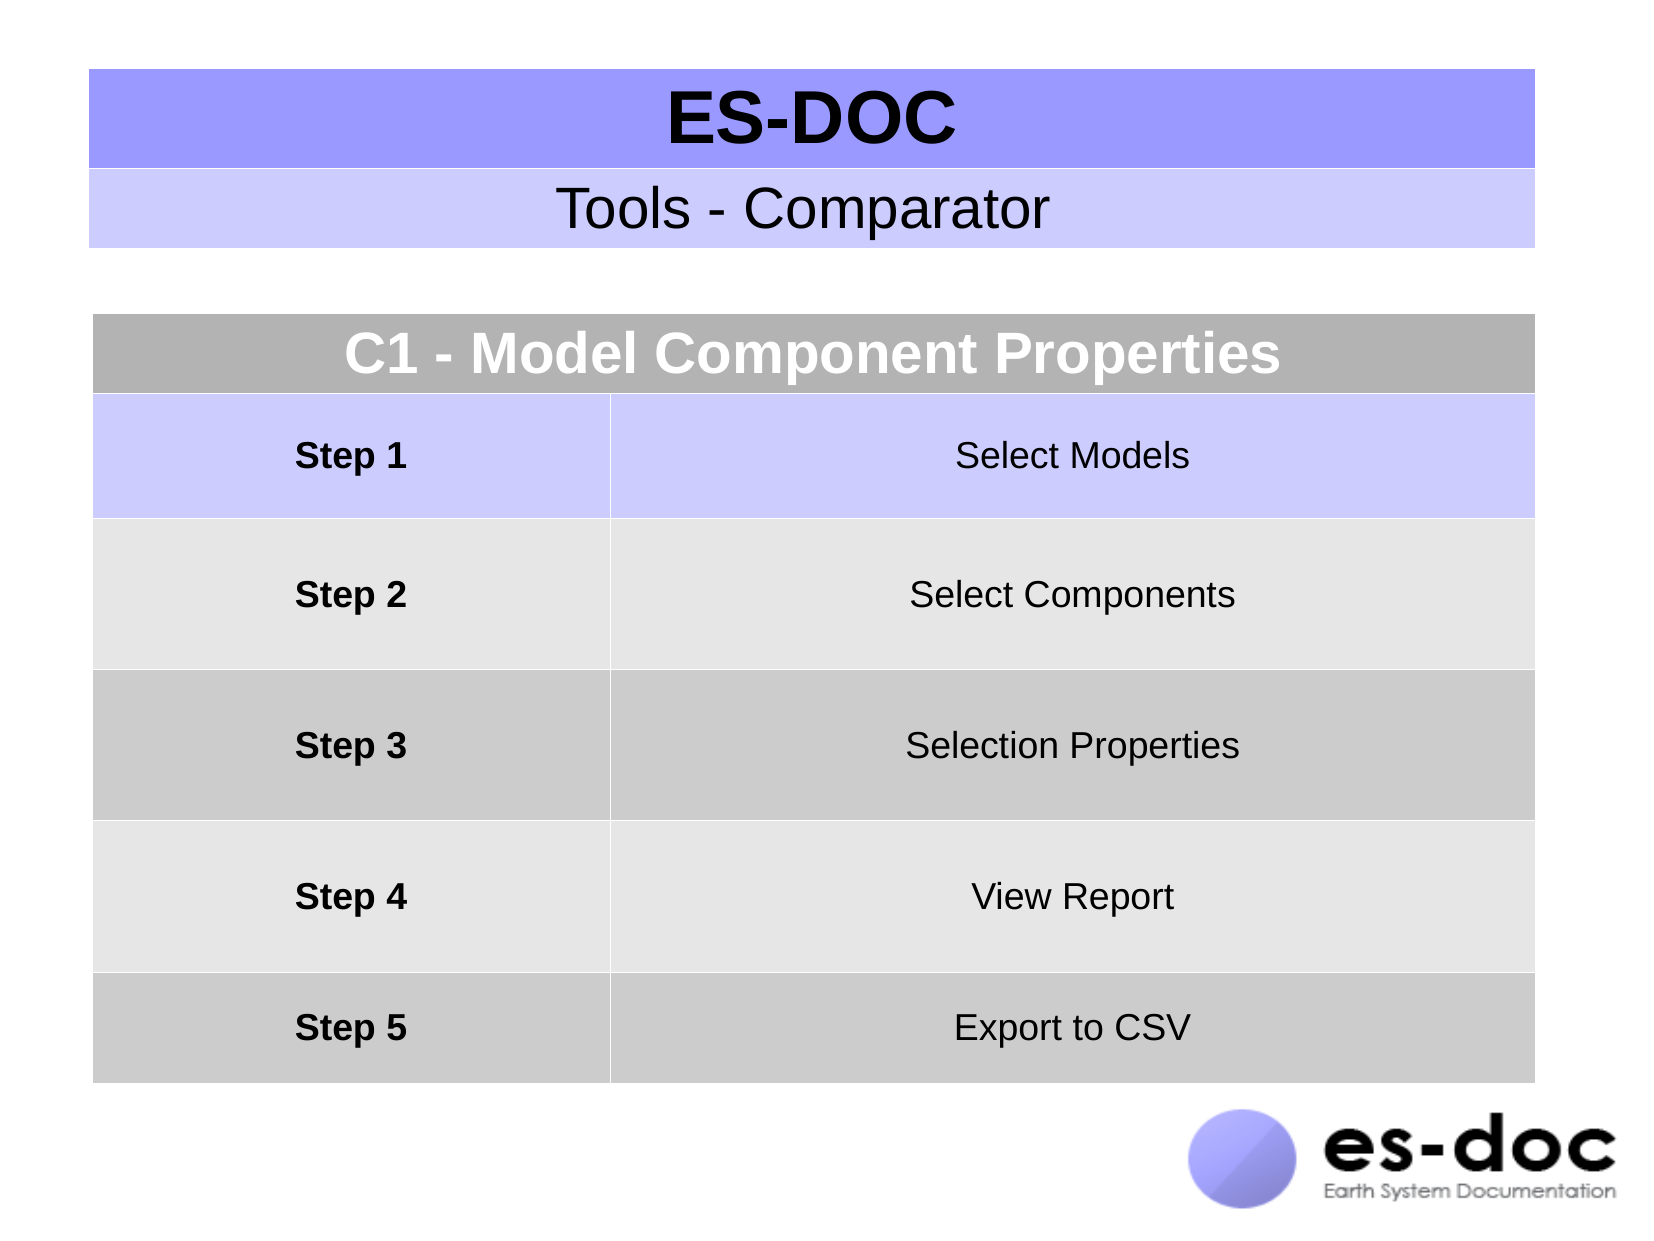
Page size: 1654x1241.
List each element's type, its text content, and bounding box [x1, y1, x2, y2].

table_cell Step 3 [93, 670, 610, 820]
table_cell Step 1 [93, 394, 610, 518]
table_cell Selection Properties [611, 670, 1535, 820]
table_cell Select Components [611, 519, 1535, 669]
table_header C1 - Model Component Properties [93, 314, 1535, 393]
table_cell Tools - Comparator [89, 169, 1535, 248]
table_cell View Report [611, 821, 1535, 972]
table_cell Step 5 [93, 973, 610, 1083]
table_cell Select Models [611, 394, 1535, 518]
table_cell Export to CSV [611, 973, 1535, 1083]
picture [1181, 1092, 1625, 1224]
table_cell Step 4 [93, 821, 610, 972]
table_header ES-DOC [89, 69, 1535, 168]
table_cell Step 2 [93, 519, 610, 669]
